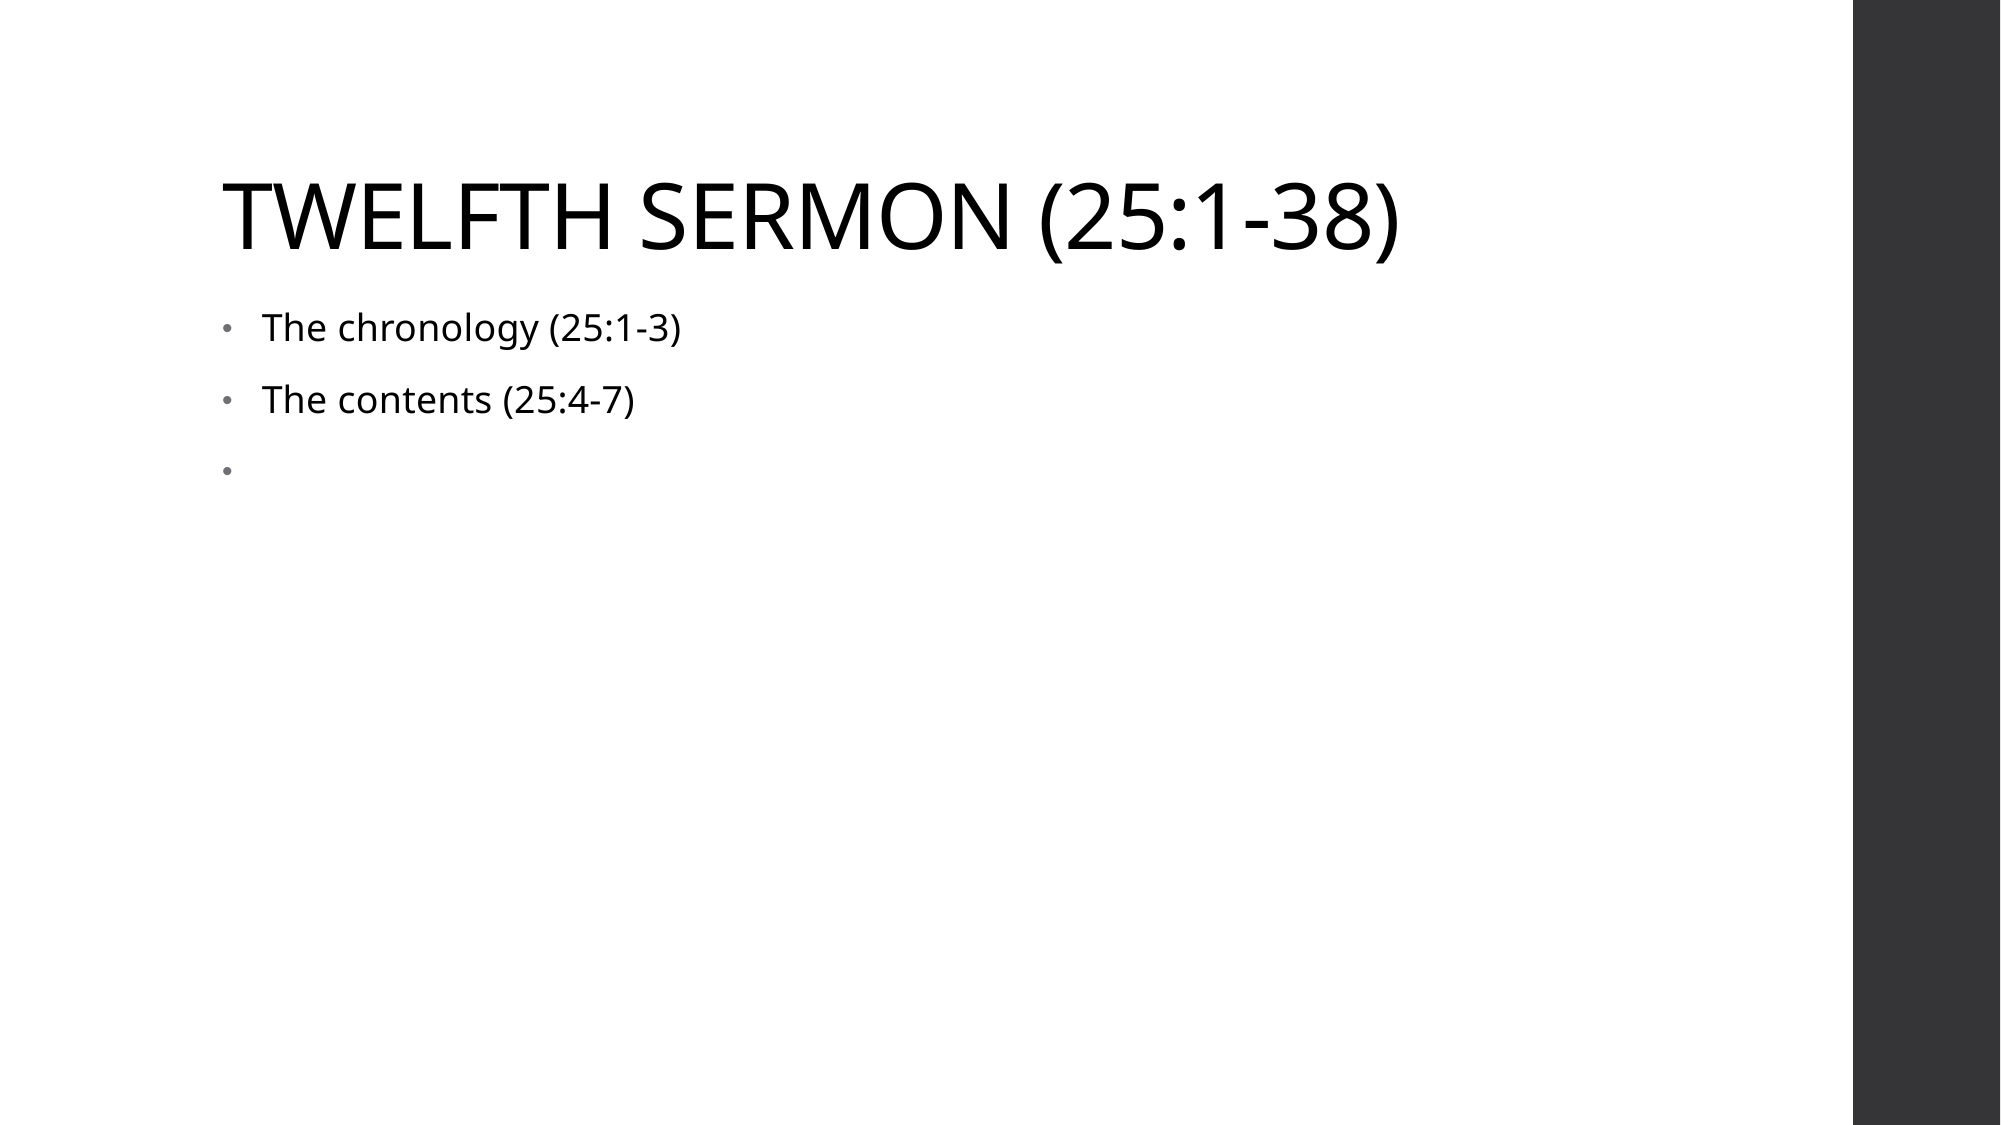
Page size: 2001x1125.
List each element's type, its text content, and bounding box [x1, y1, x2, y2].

list The chronology (25:1-3) The contents (25:4-7) [206, 299, 1617, 1014]
title TWELFTH SERMON (25:1-38) [206, 60, 1797, 278]
